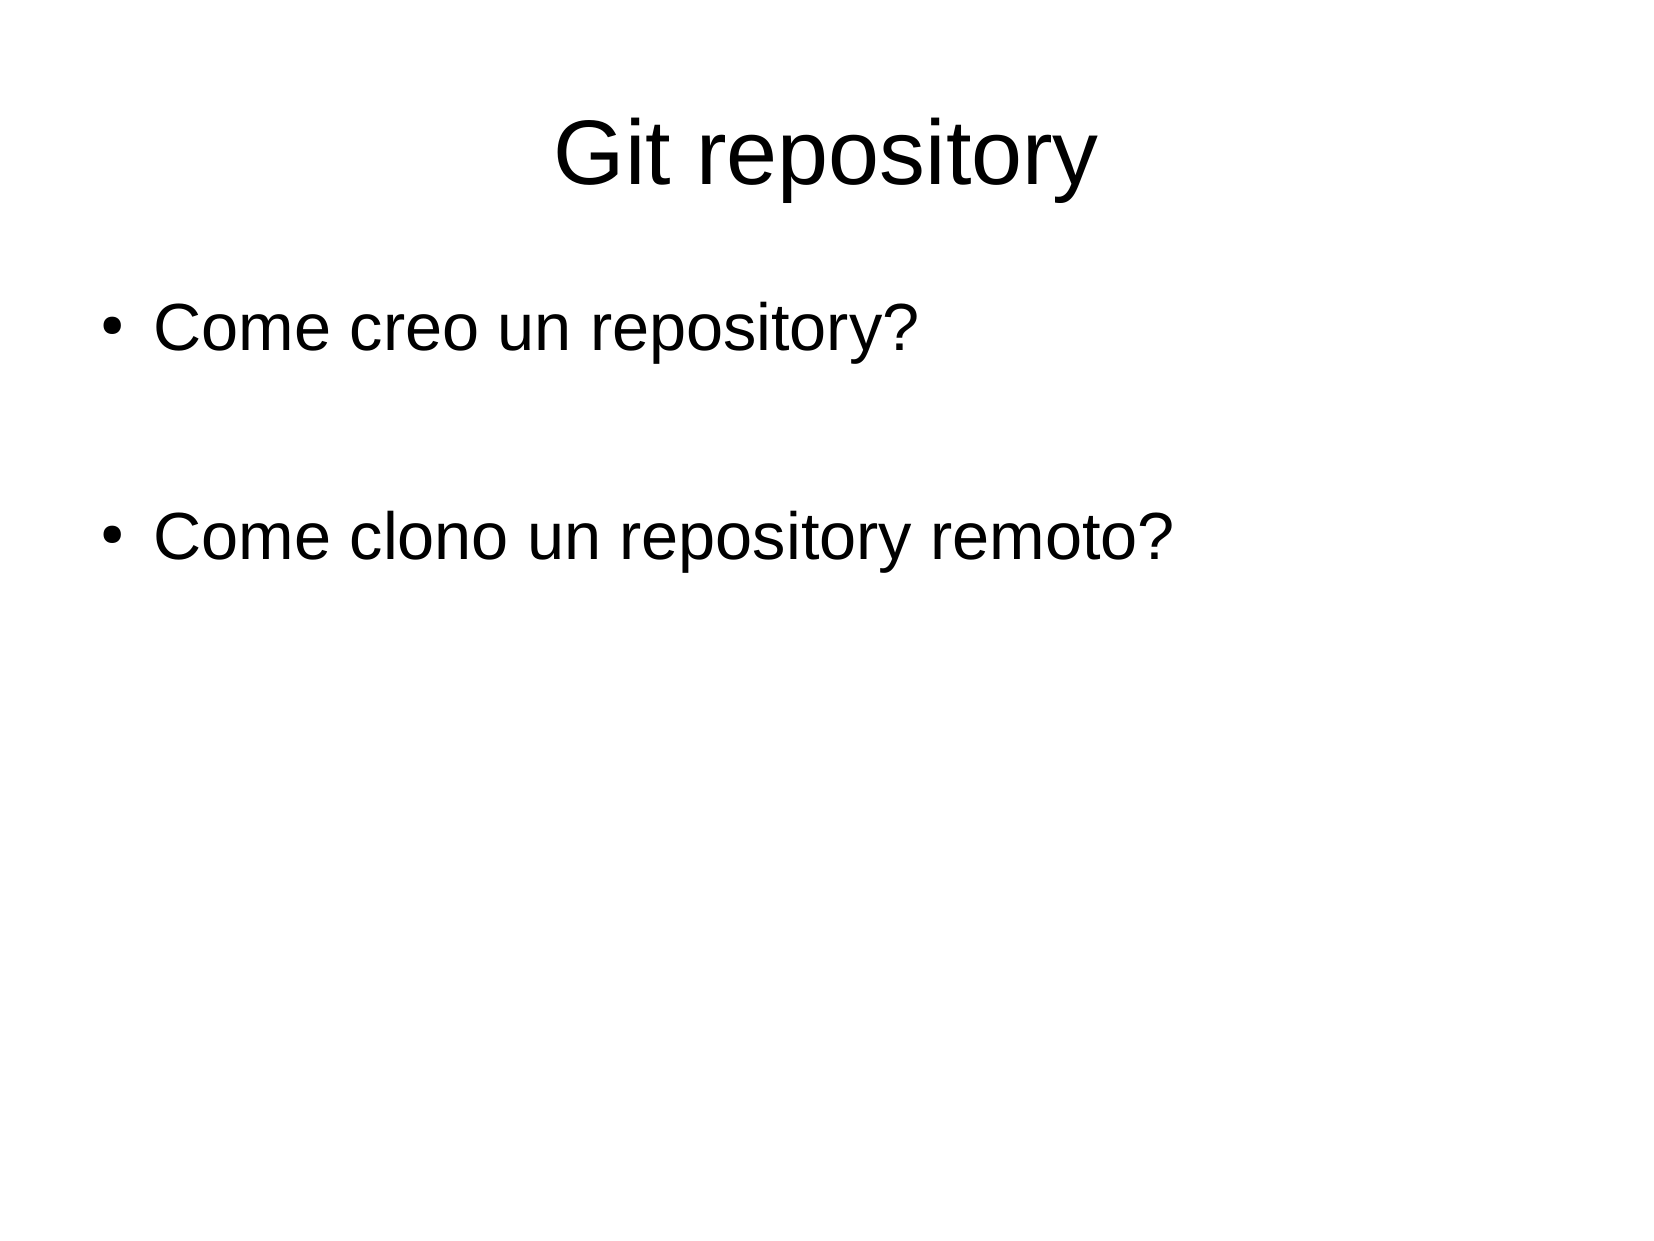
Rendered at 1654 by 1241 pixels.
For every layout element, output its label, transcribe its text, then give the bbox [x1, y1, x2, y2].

list Come creo un repository? Come clono un repository remoto? [82, 290, 1571, 1010]
title Git repository [82, 49, 1571, 257]
